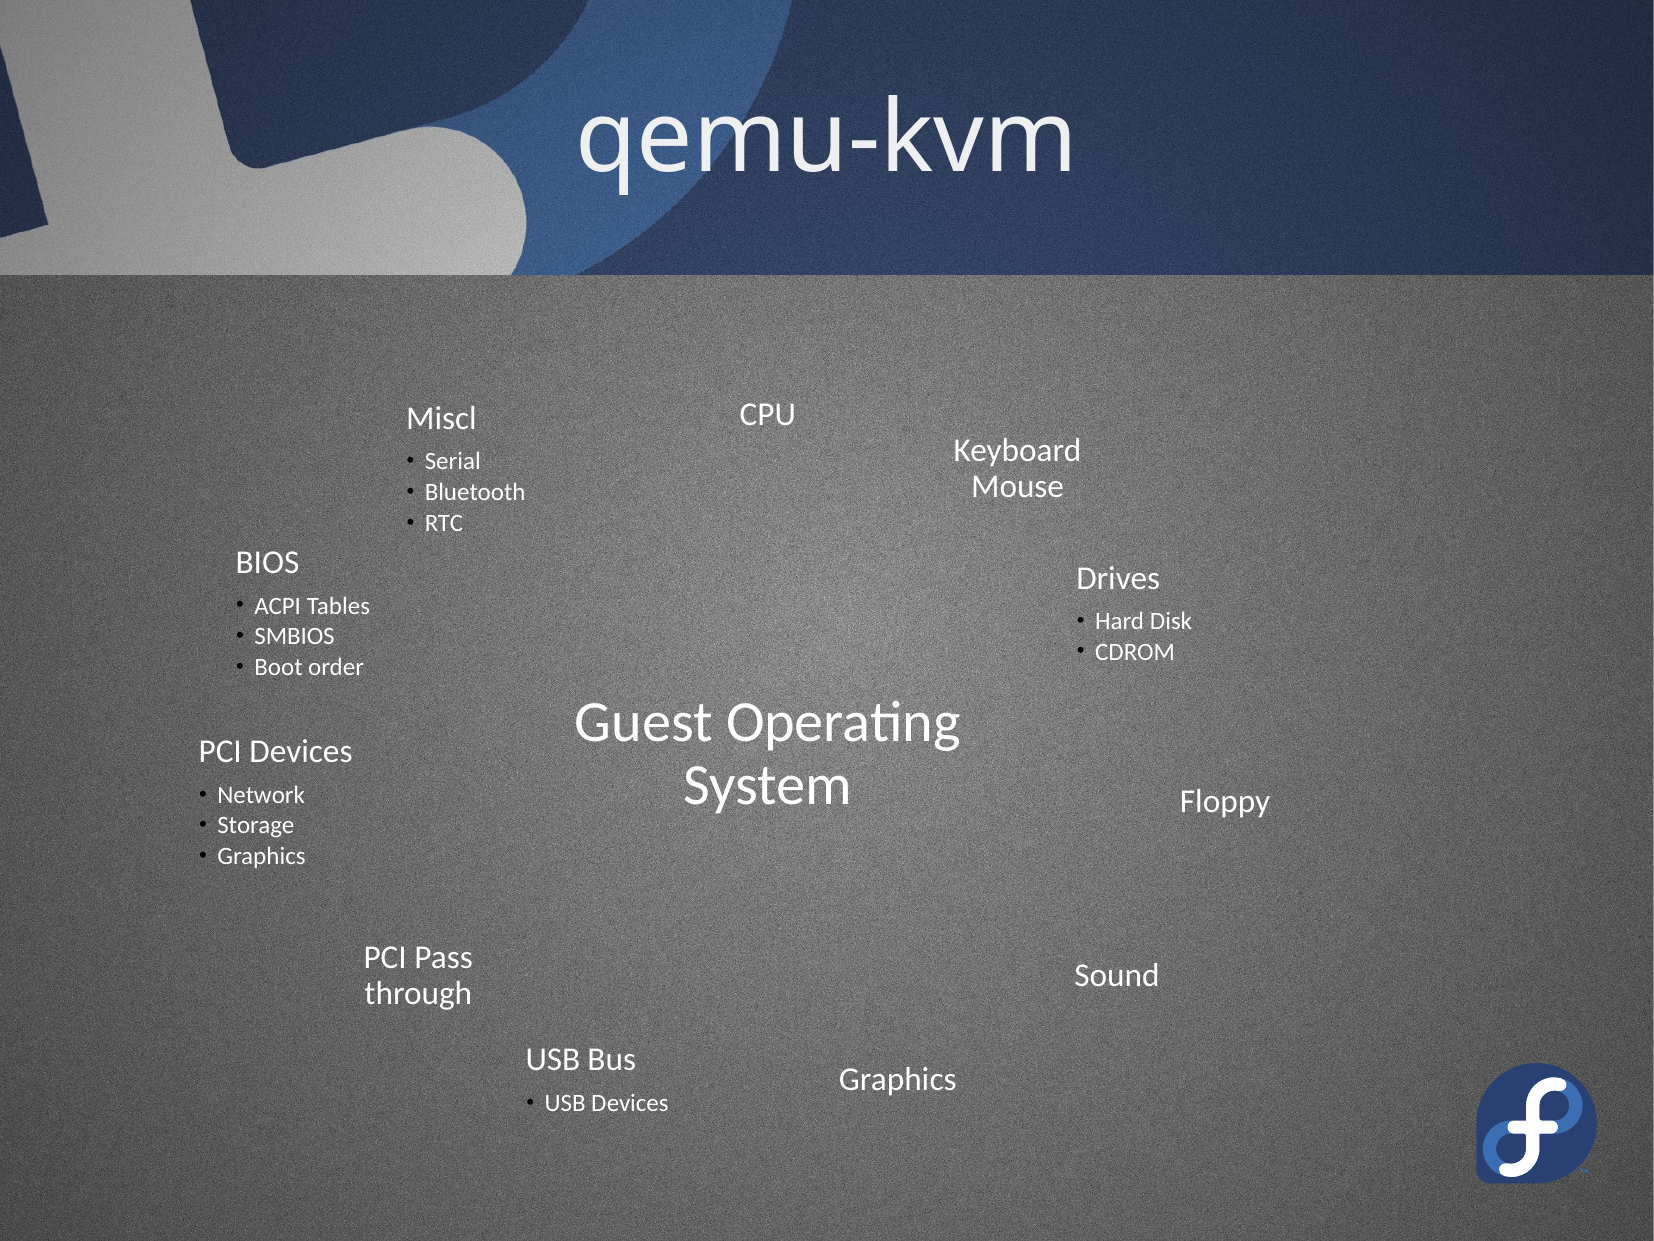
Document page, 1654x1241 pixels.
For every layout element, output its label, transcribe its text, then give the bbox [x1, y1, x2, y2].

title qemu-kvm [88, 29, 1565, 237]
picture [0, 0, 1654, 1241]
